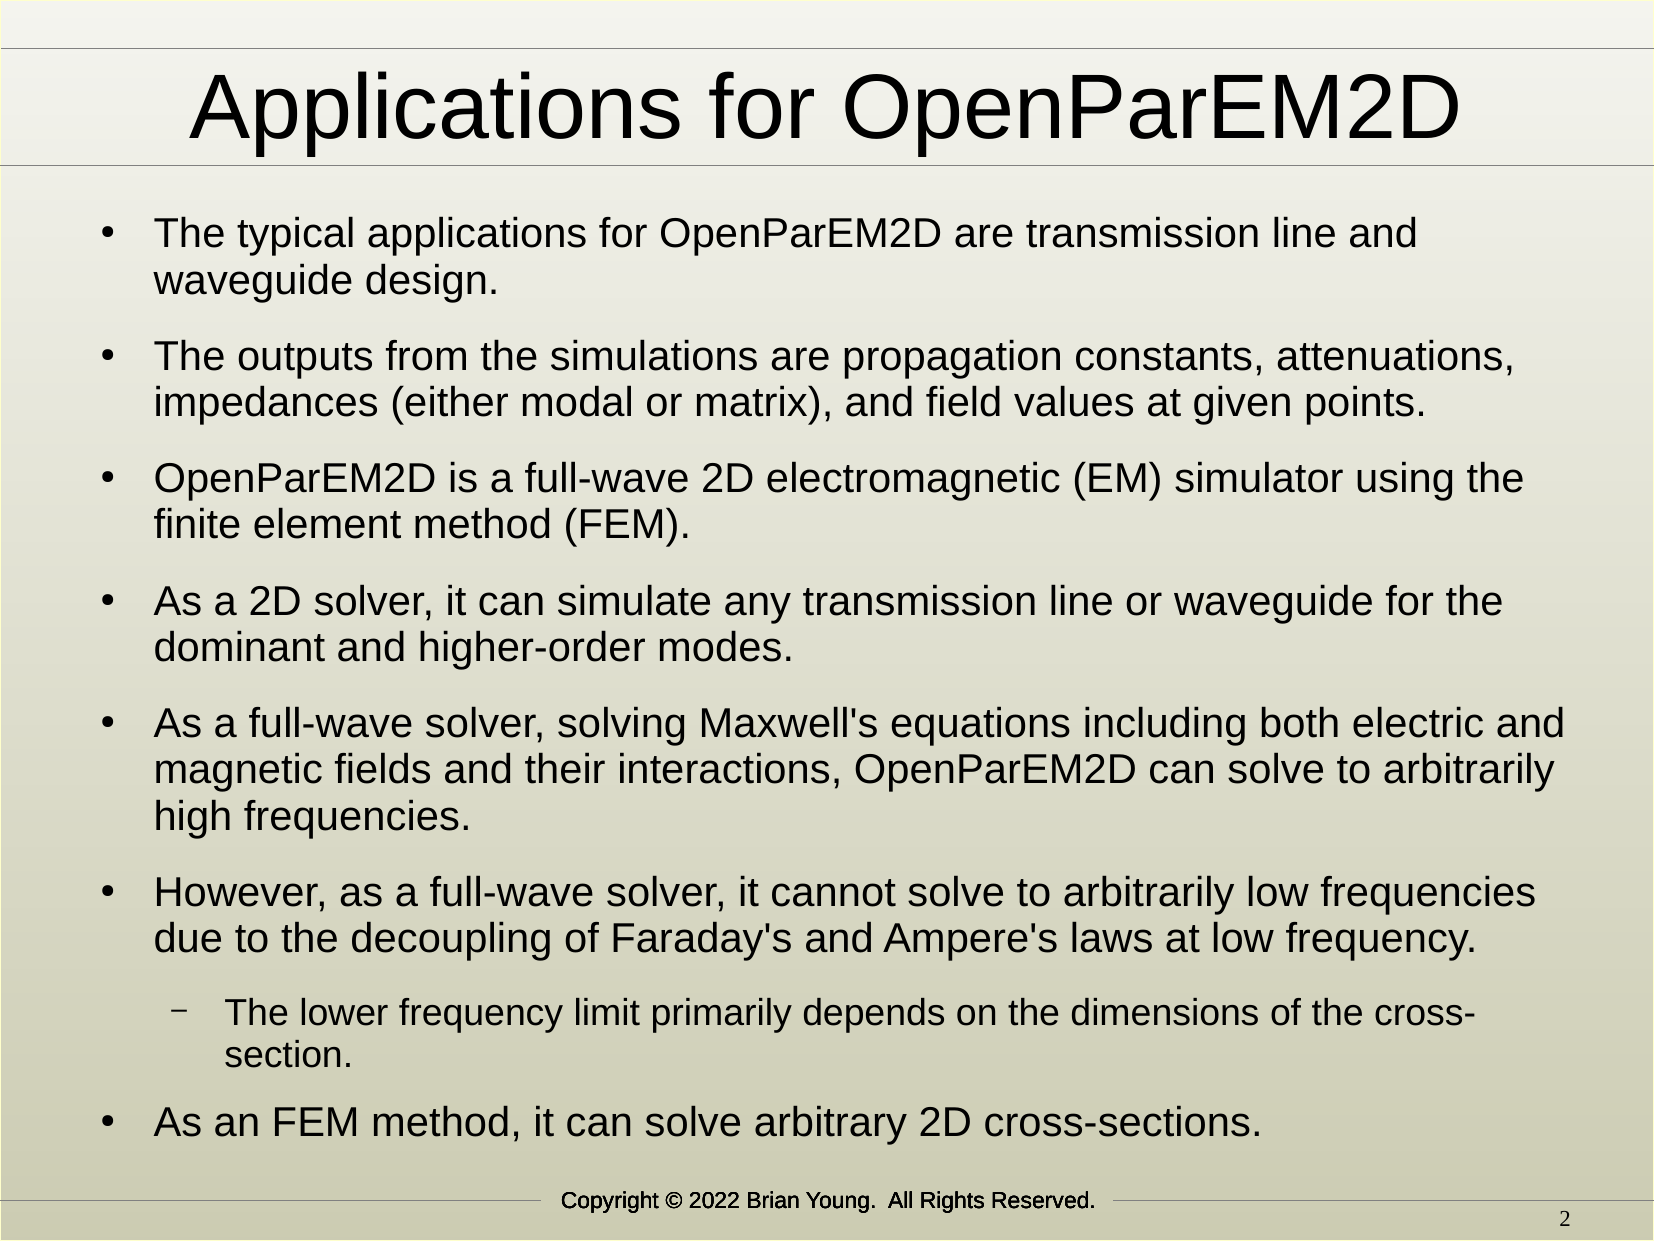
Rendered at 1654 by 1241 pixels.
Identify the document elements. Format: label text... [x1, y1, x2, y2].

list The typical applications for OpenParEM2D are transmission line and waveguide design. The outputs from the simulations are propagation constants, attenuations, impedances (either modal or matrix), and field values at given points. OpenParEM2D is a full-wave 2D electromagnetic (EM) simulator using the finite element method (FEM). As a 2D solver, it can simulate any transmission line or waveguide for the dominant and higher-order modes. As a full-wave solver, solving Maxwell's equations including both electric and magnetic fields and their interactions, OpenParEM2D can solve to arbitrarily high frequencies. However, as a full-wave solver, it cannot solve to arbitrarily low frequencies due to the decoupling of Faraday's and Ampere's laws at low frequency. The lower frequency limit primarily depends on the dimensions of the cross-section. As an FEM method, it can solve arbitrary 2D cross-sections. [82, 210, 1571, 1146]
title Applications for OpenParEM2D [82, 49, 1571, 166]
